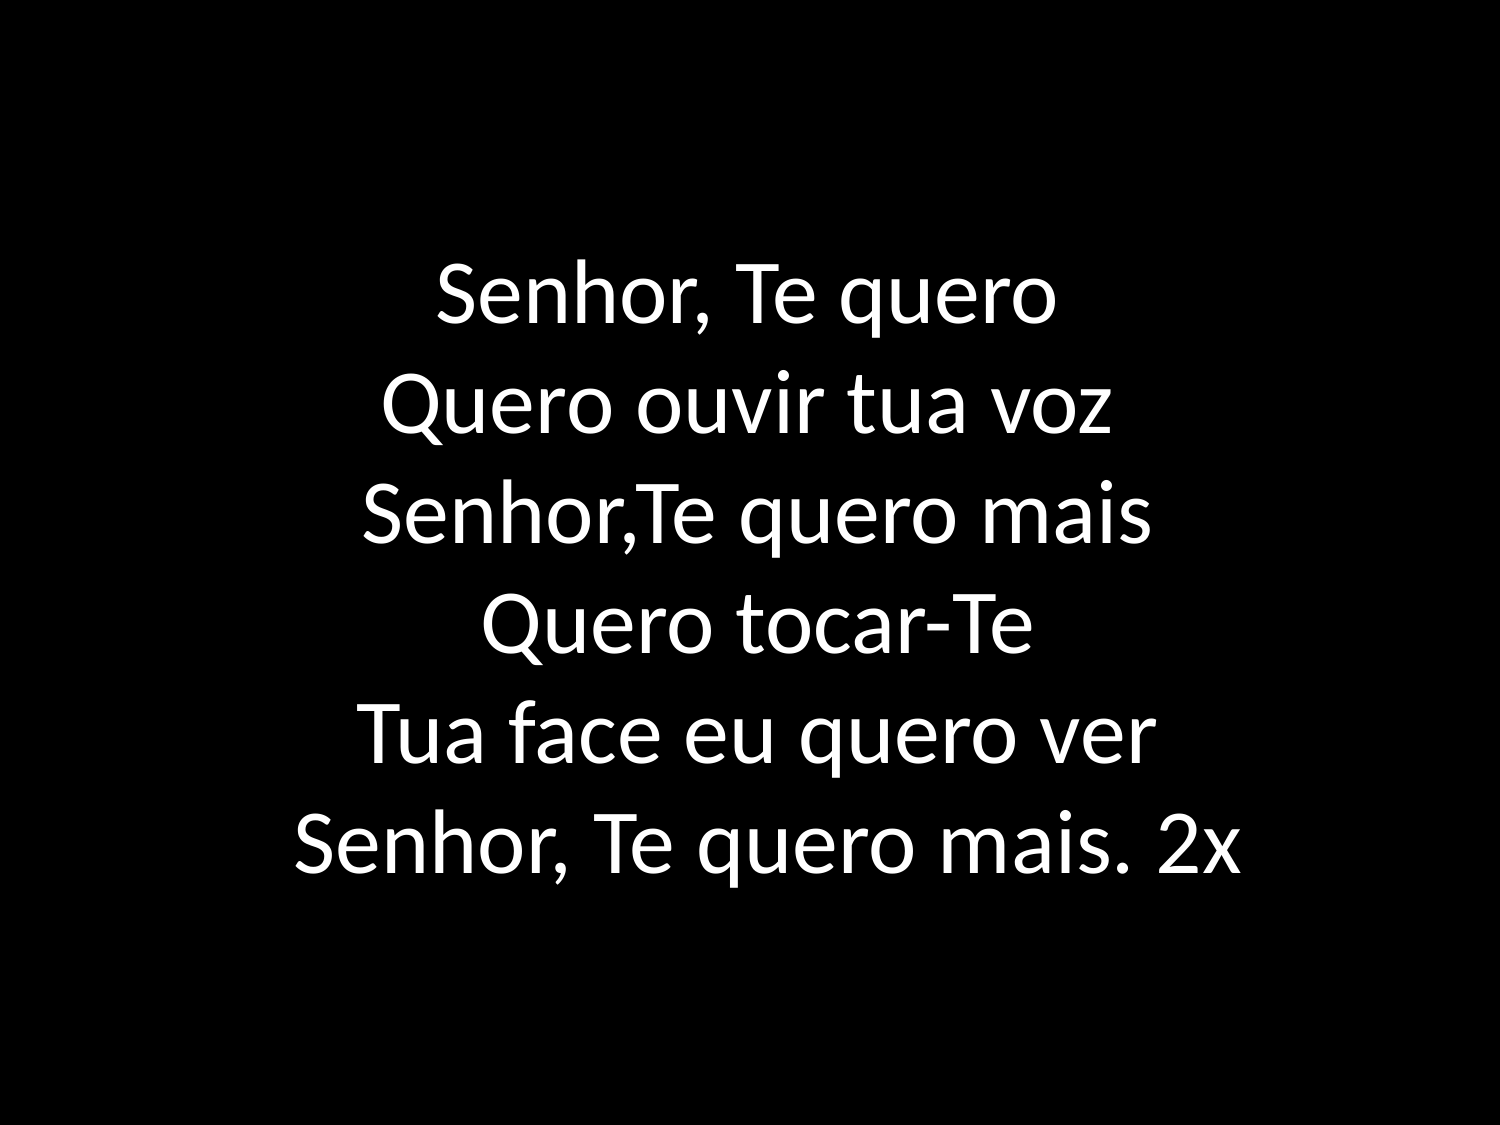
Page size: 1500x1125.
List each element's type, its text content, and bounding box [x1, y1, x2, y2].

title Senhor, Te quero Quero ouvir tua voz Senhor,Te quero mais Quero tocar-Te Tua face eu quero ver Senhor, Te quero mais. 2x [75, 45, 1442, 1079]
